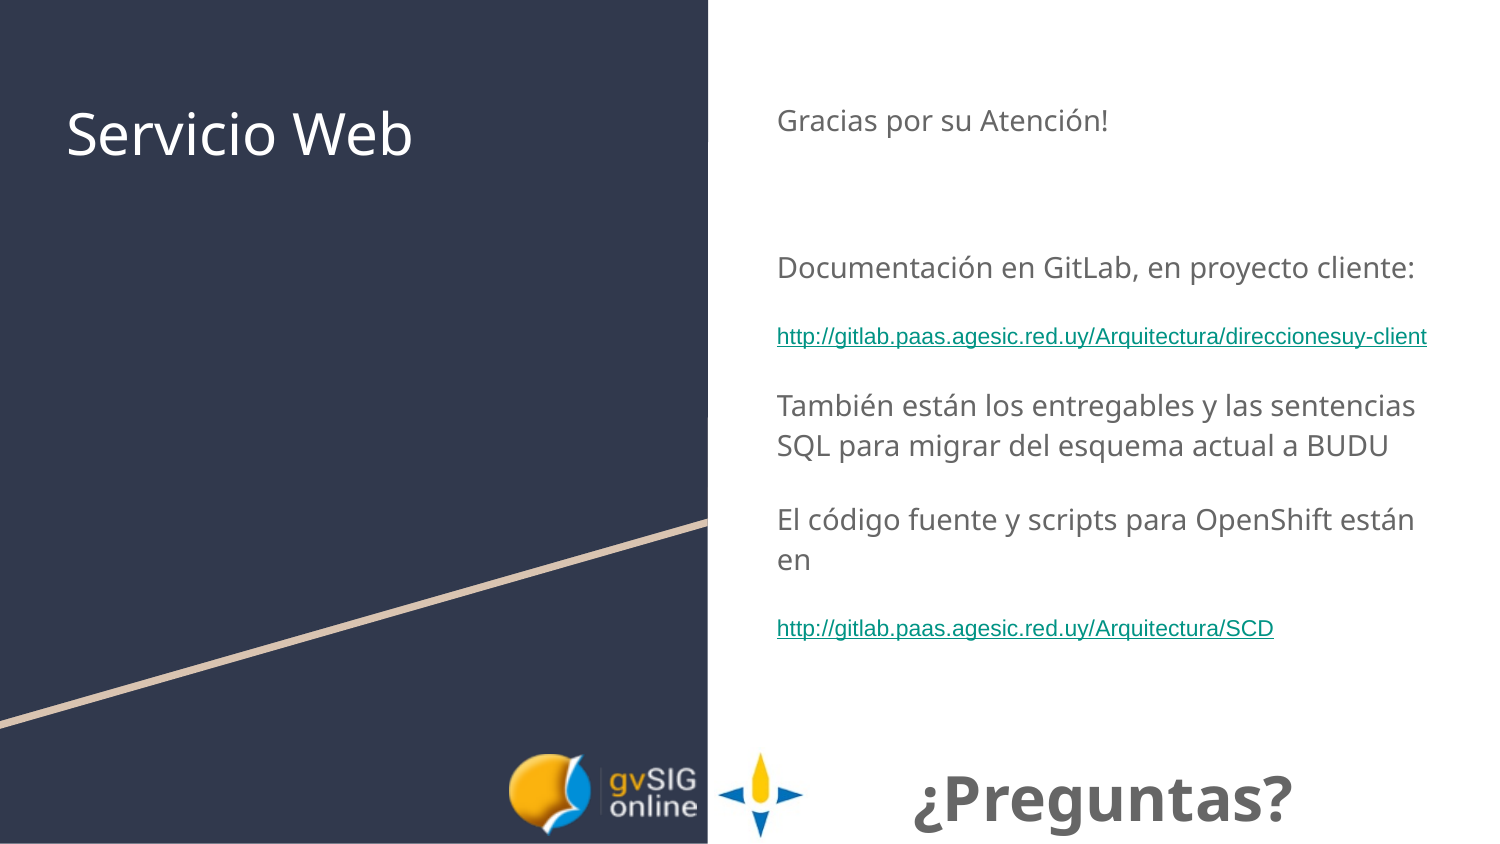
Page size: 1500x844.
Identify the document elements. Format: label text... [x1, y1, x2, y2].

picture [714, 747, 810, 843]
list Gracias por su Atención! Documentación en GitLab, en proyecto cliente: http://gitlab.paas.agesic.red.uy/Arquitectura/direccionesuy-client También están los entregables y las sentencias SQL para migrar del esquema actual a BUDU El código fuente y scripts para OpenShift están en http://gitlab.paas.agesic.red.uy/Arquitectura/SCD ¿Preguntas? [761, 82, 1446, 755]
picture [509, 754, 697, 836]
title Servicio Web [51, 82, 660, 494]
